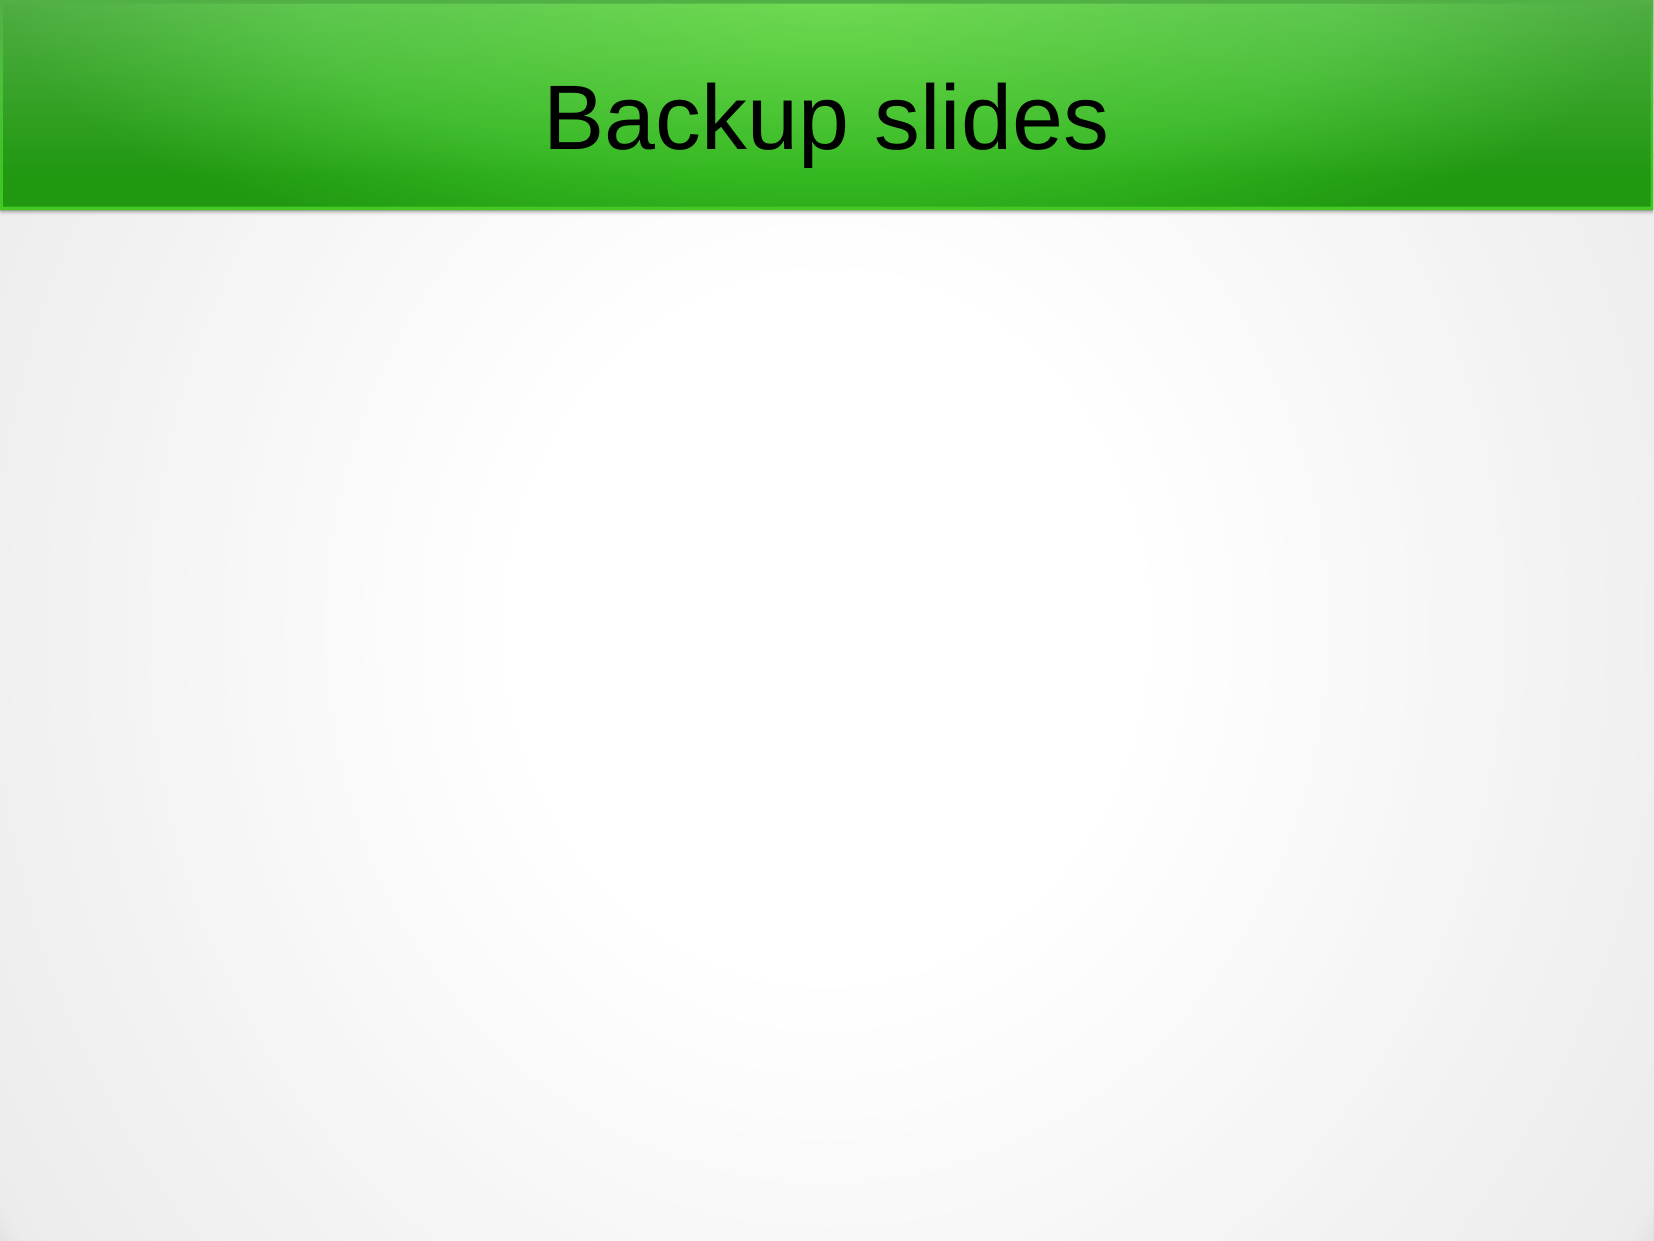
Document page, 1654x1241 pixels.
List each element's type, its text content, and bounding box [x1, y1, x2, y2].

title Backup slides [82, 47, 1571, 189]
